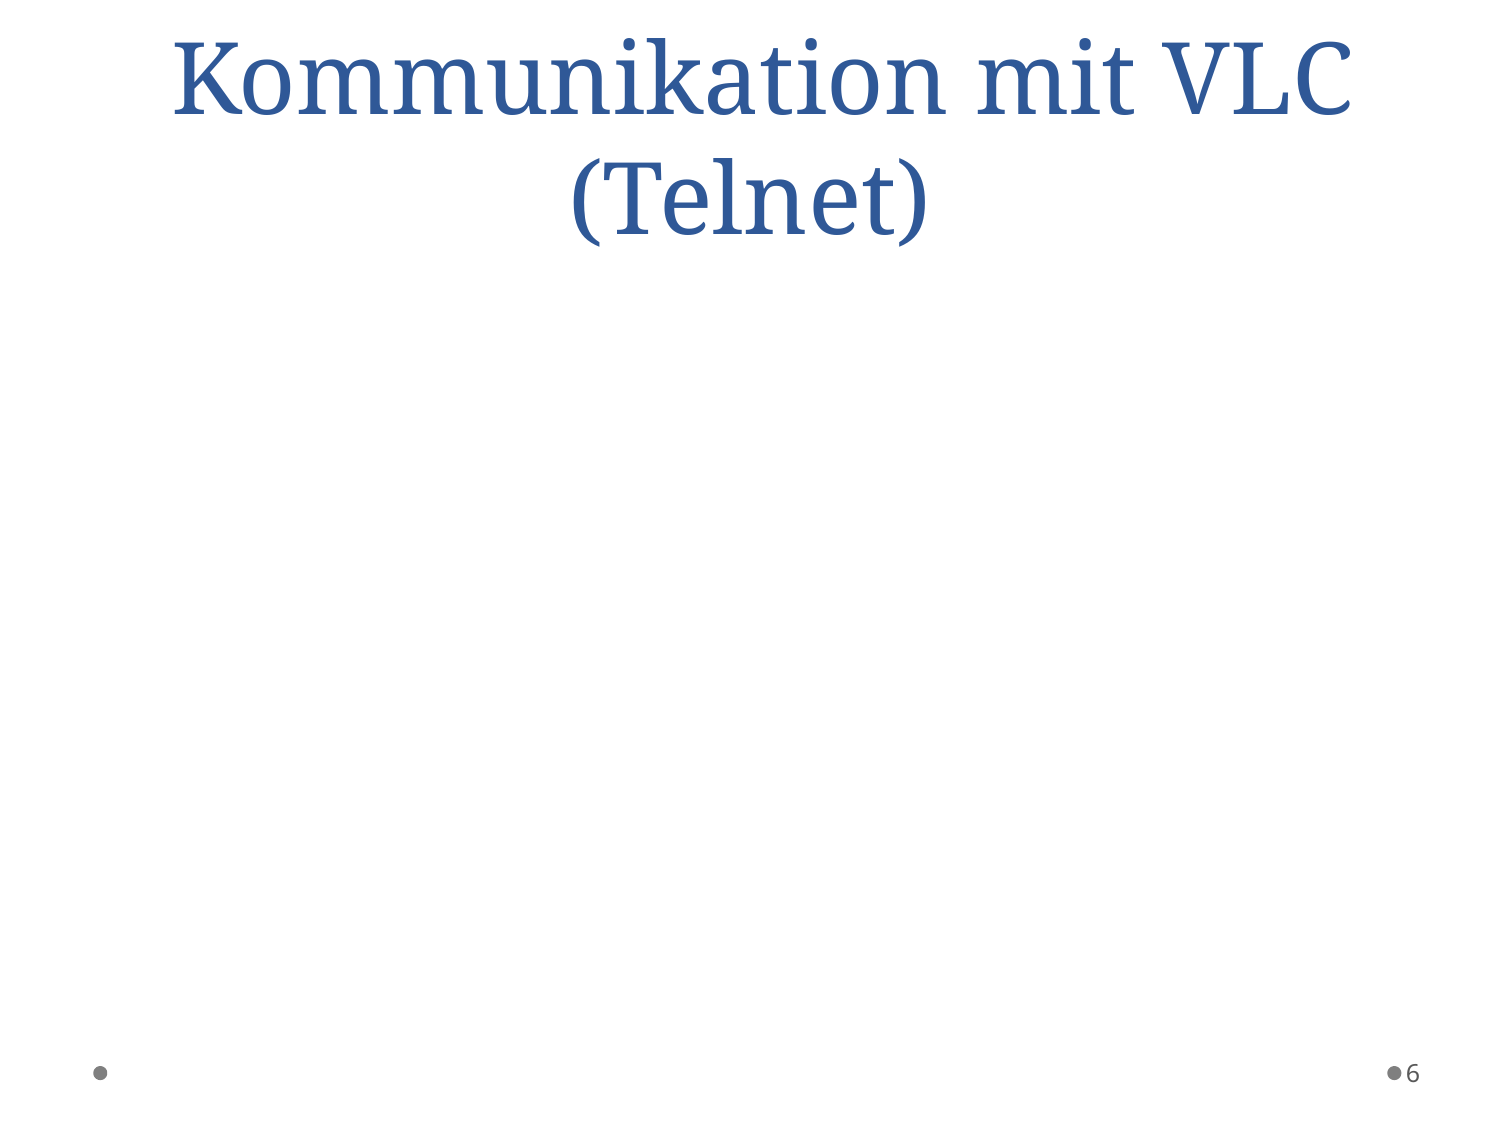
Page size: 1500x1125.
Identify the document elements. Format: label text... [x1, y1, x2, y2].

title Kommunikation mit VLC (Telnet) [75, 0, 1426, 263]
text_box <Nummer> [1401, 1042, 1494, 1103]
